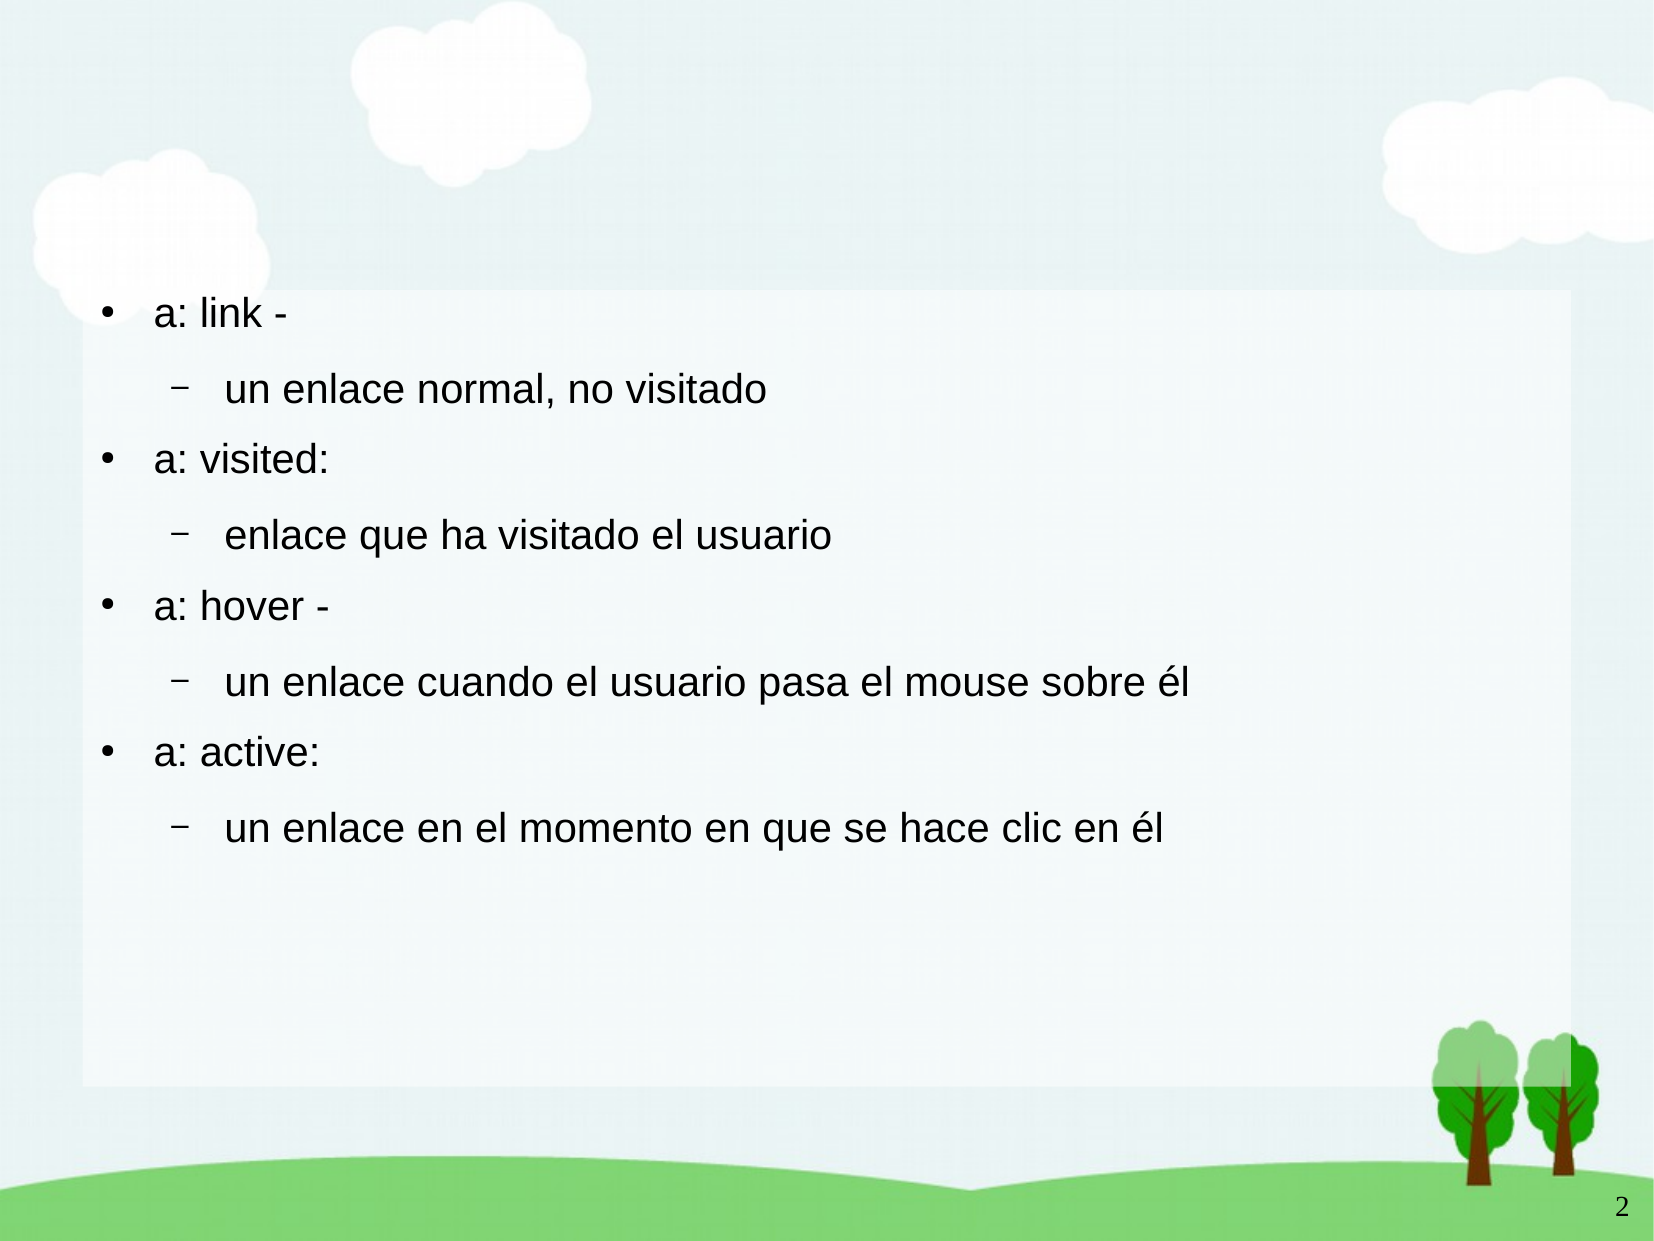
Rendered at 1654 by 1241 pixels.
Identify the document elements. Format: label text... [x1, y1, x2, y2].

picture [0, 0, 1654, 1241]
list a: link - un enlace normal, no visitado a: visited: enlace que ha visitado el usuario a: hover - un enlace cuando el usuario pasa el mouse sobre él a: active: un enlace en el momento en que se hace clic en él [82, 290, 1571, 1087]
